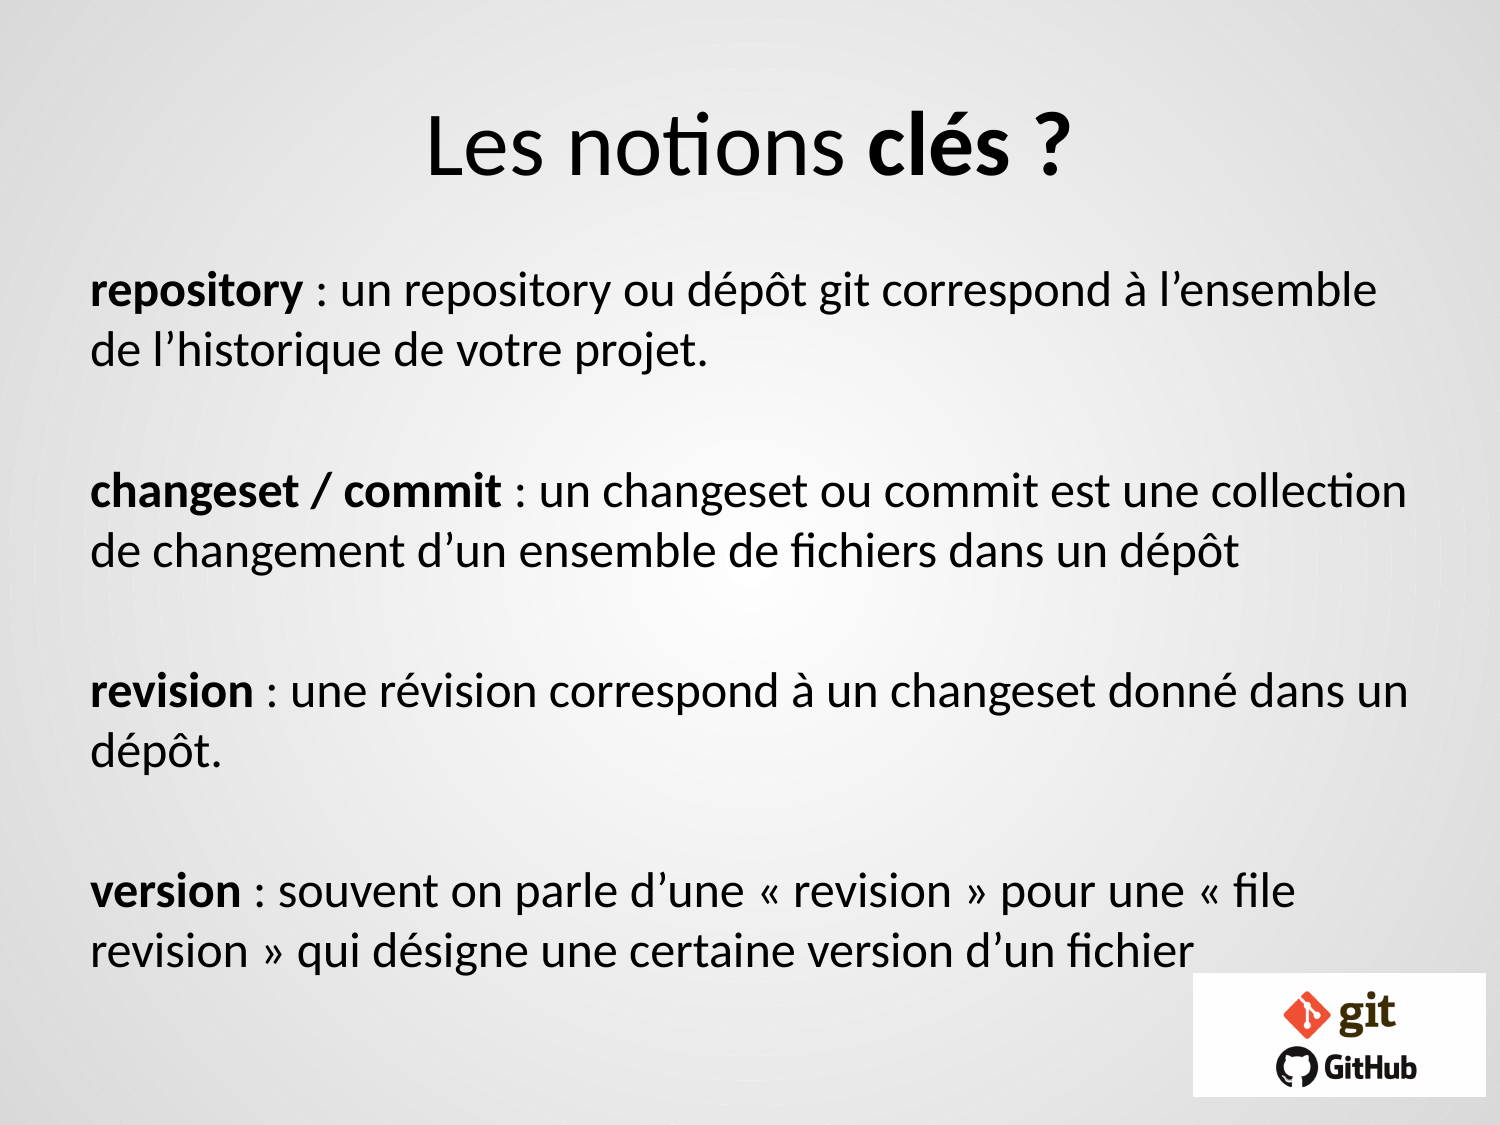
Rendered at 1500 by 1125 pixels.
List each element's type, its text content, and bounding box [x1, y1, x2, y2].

picture [1193, 973, 1486, 1097]
title Les notions clés ? [75, 45, 1425, 233]
list repository : un repository ou dépôt git correspond à l’ensemble de l’historique de votre projet. changeset / commit : un changeset ou commit est une collection de changement d’un ensemble de fichiers dans un dépôt revision : une révision correspond à un changeset donné dans un dépôt. version : souvent on parle d’une « revision » pour une « file revision » qui désigne une certaine version d’un fichier [75, 249, 1425, 992]
